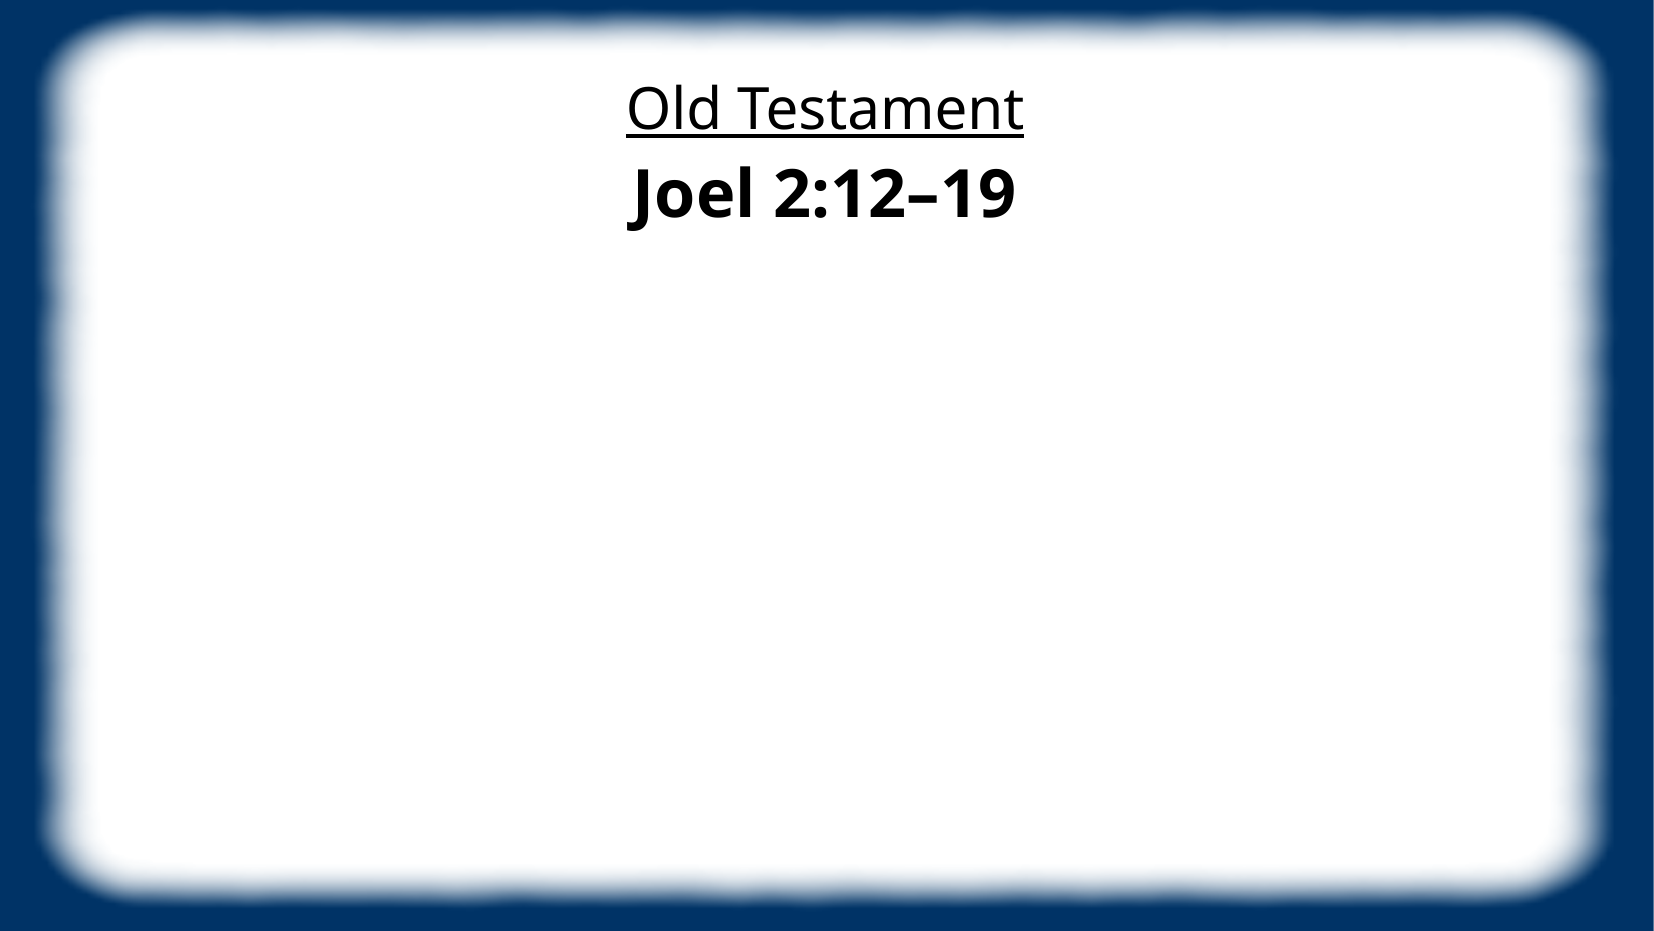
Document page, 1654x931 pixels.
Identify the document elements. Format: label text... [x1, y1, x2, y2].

picture [0, 0, 1654, 931]
text_box Old Testament Joel 2:12–19 [105, 60, 1546, 256]
